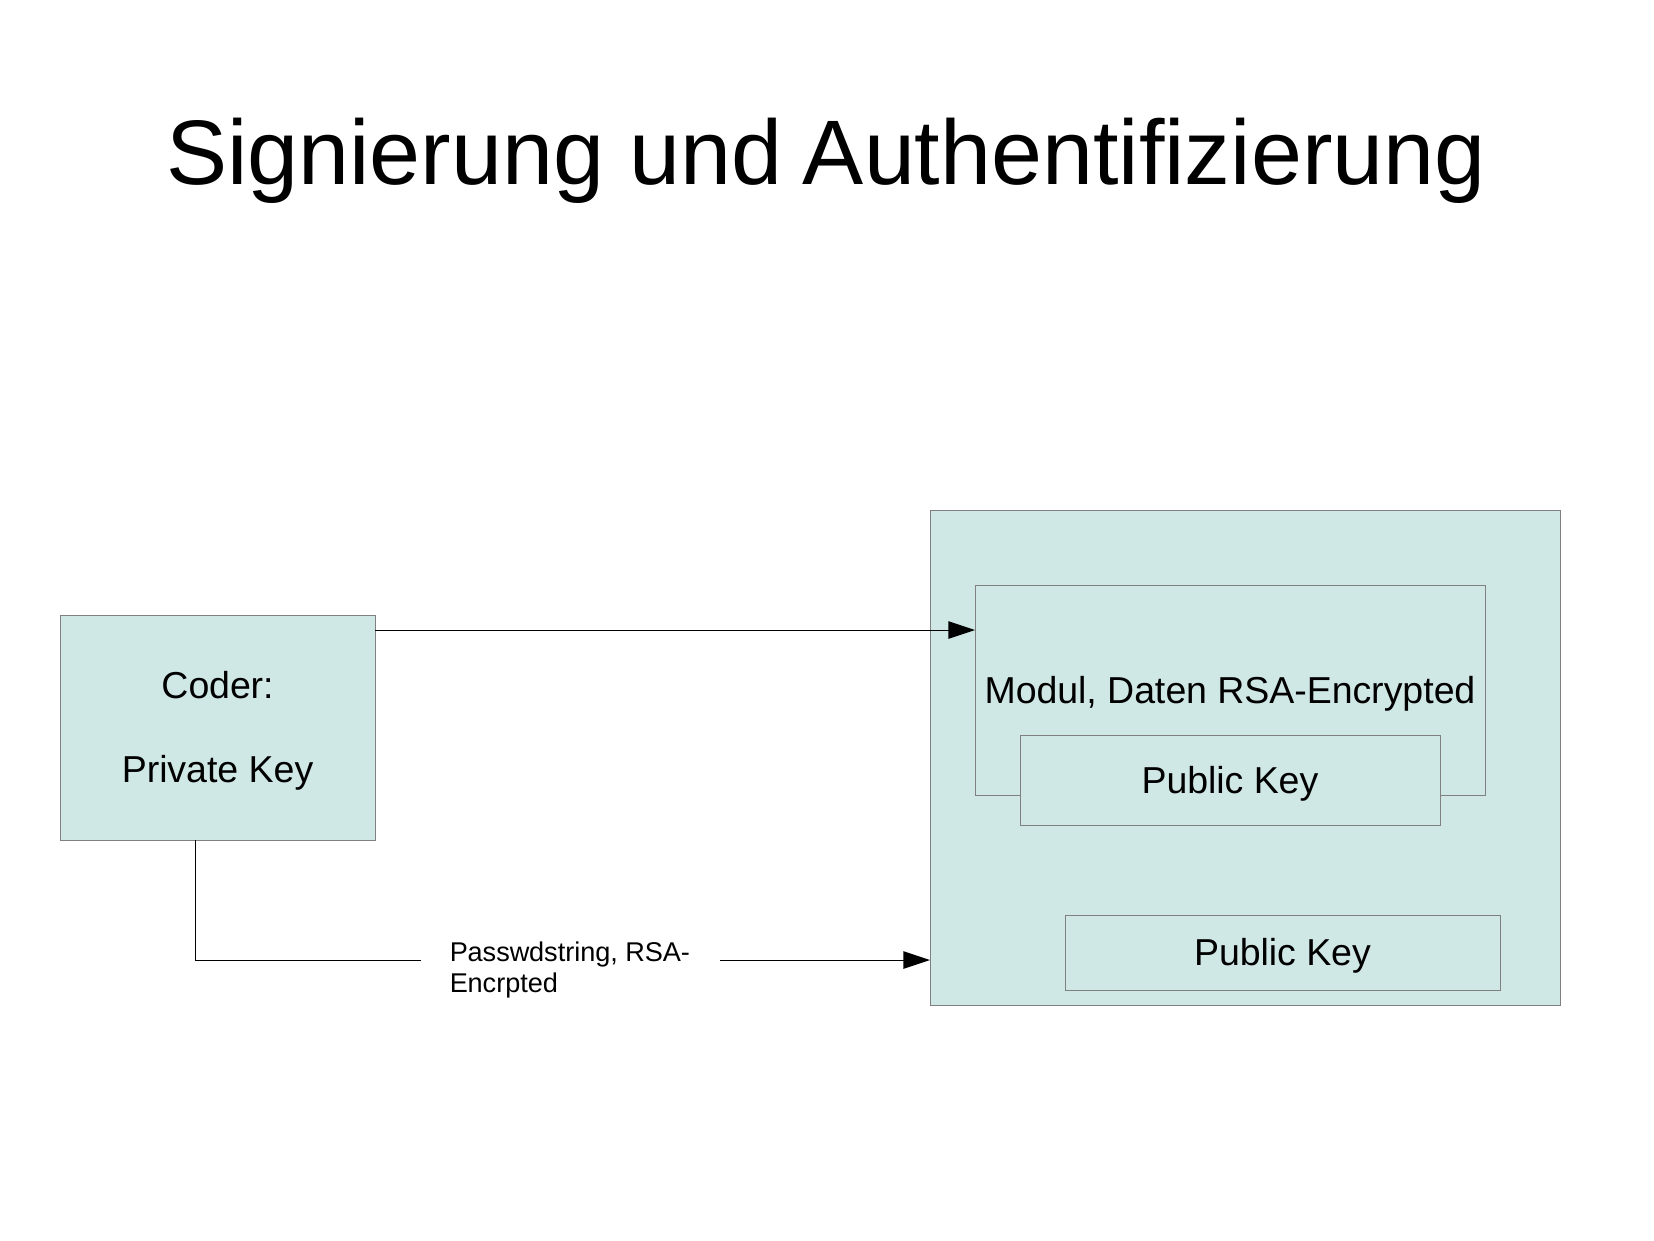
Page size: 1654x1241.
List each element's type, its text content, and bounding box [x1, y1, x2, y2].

text_box Public Key [1020, 735, 1441, 826]
text_box Public Key [1065, 915, 1501, 991]
text_box [930, 510, 1561, 1006]
text_box Passwdstring, RSA-Encrpted [435, 930, 781, 1006]
text_box Coder: Private Key [60, 615, 376, 841]
title Signierung und Authentifizierung [82, 49, 1571, 257]
text_box Modul, Daten RSA-Encrypted [975, 585, 1486, 796]
